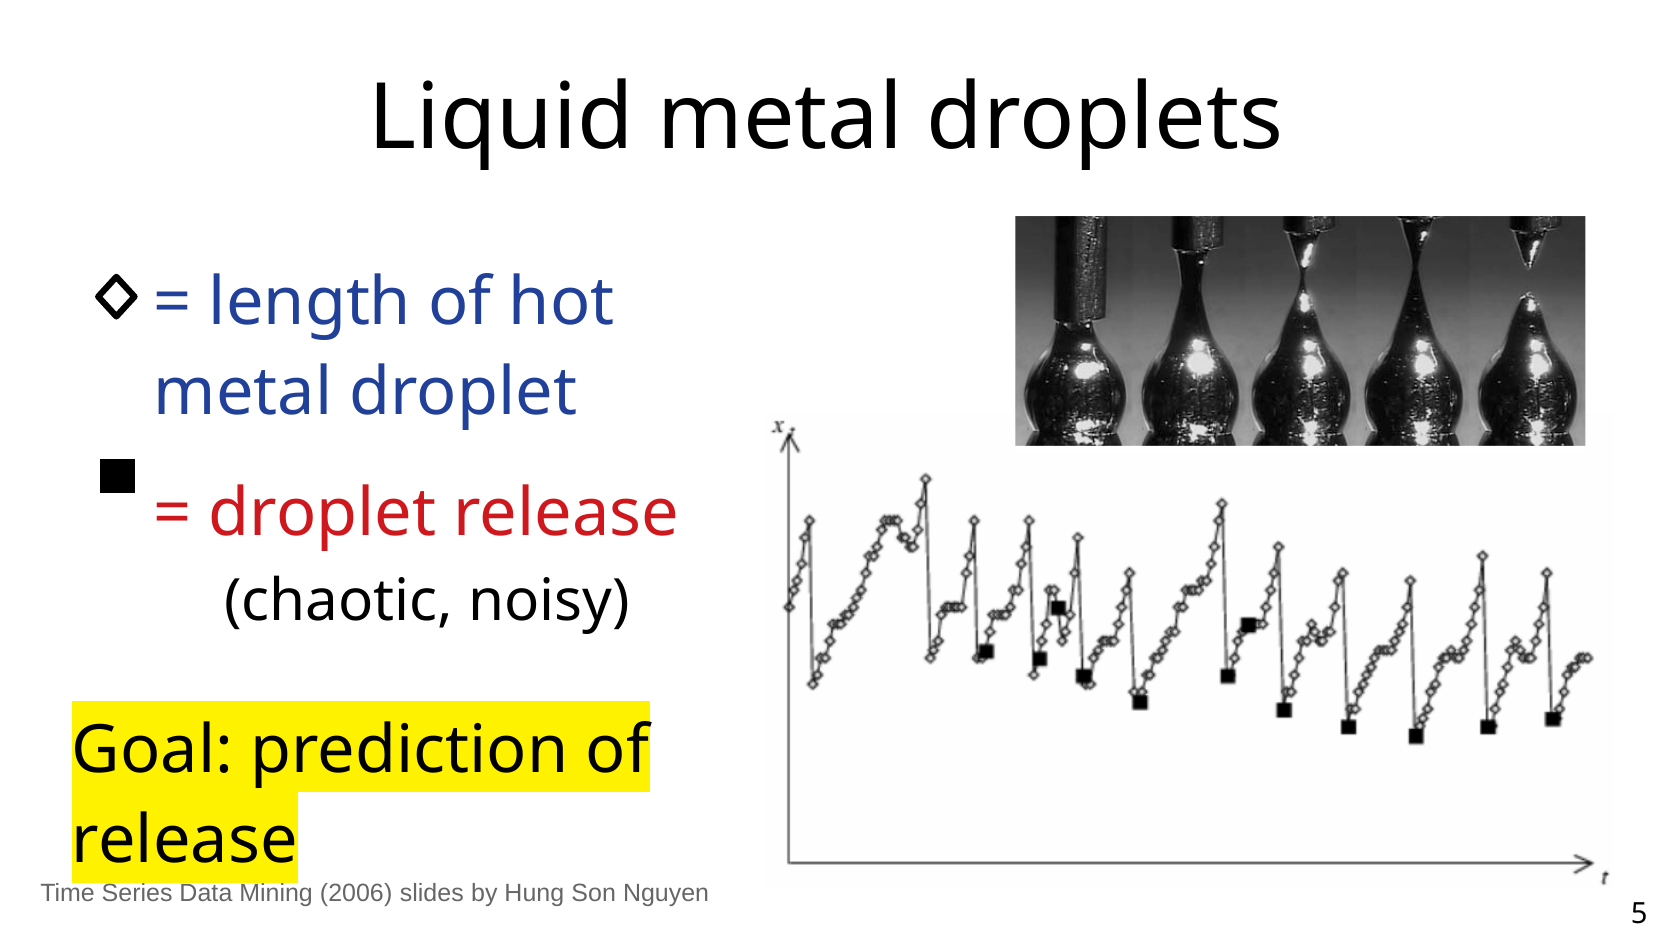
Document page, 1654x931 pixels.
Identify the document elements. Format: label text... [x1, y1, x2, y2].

title Liquid metal droplets [82, 1, 1571, 226]
text_box Time Series Data Mining (2006) slides by Hung Son Nguyen [25, 871, 1054, 929]
list = length of hot metal droplet = droplet release (chaotic, noisy) [82, 253, 725, 793]
text_box [98, 276, 135, 317]
text_box [100, 459, 135, 493]
picture [756, 215, 1614, 894]
text_box Goal: prediction of release [57, 693, 709, 858]
